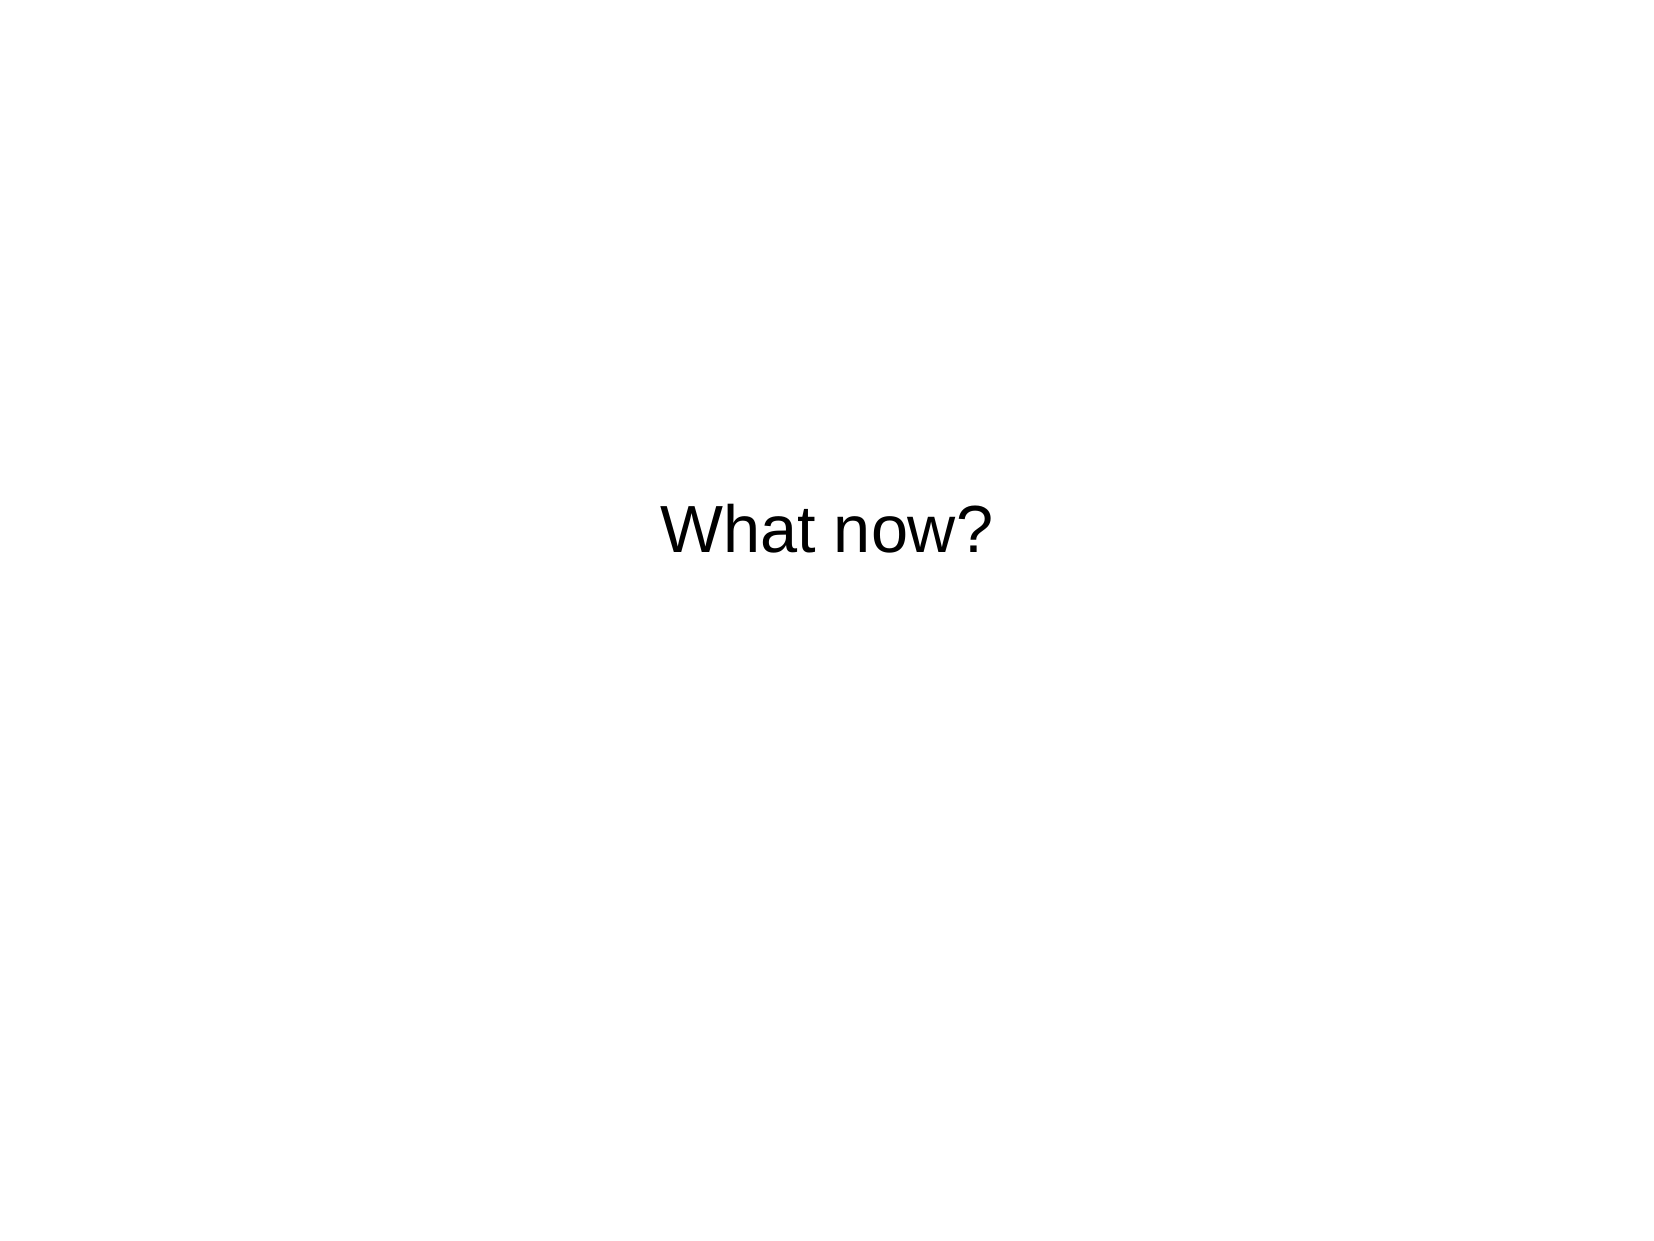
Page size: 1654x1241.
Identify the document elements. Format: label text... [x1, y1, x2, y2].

subtitle What now? [82, 49, 1571, 1010]
